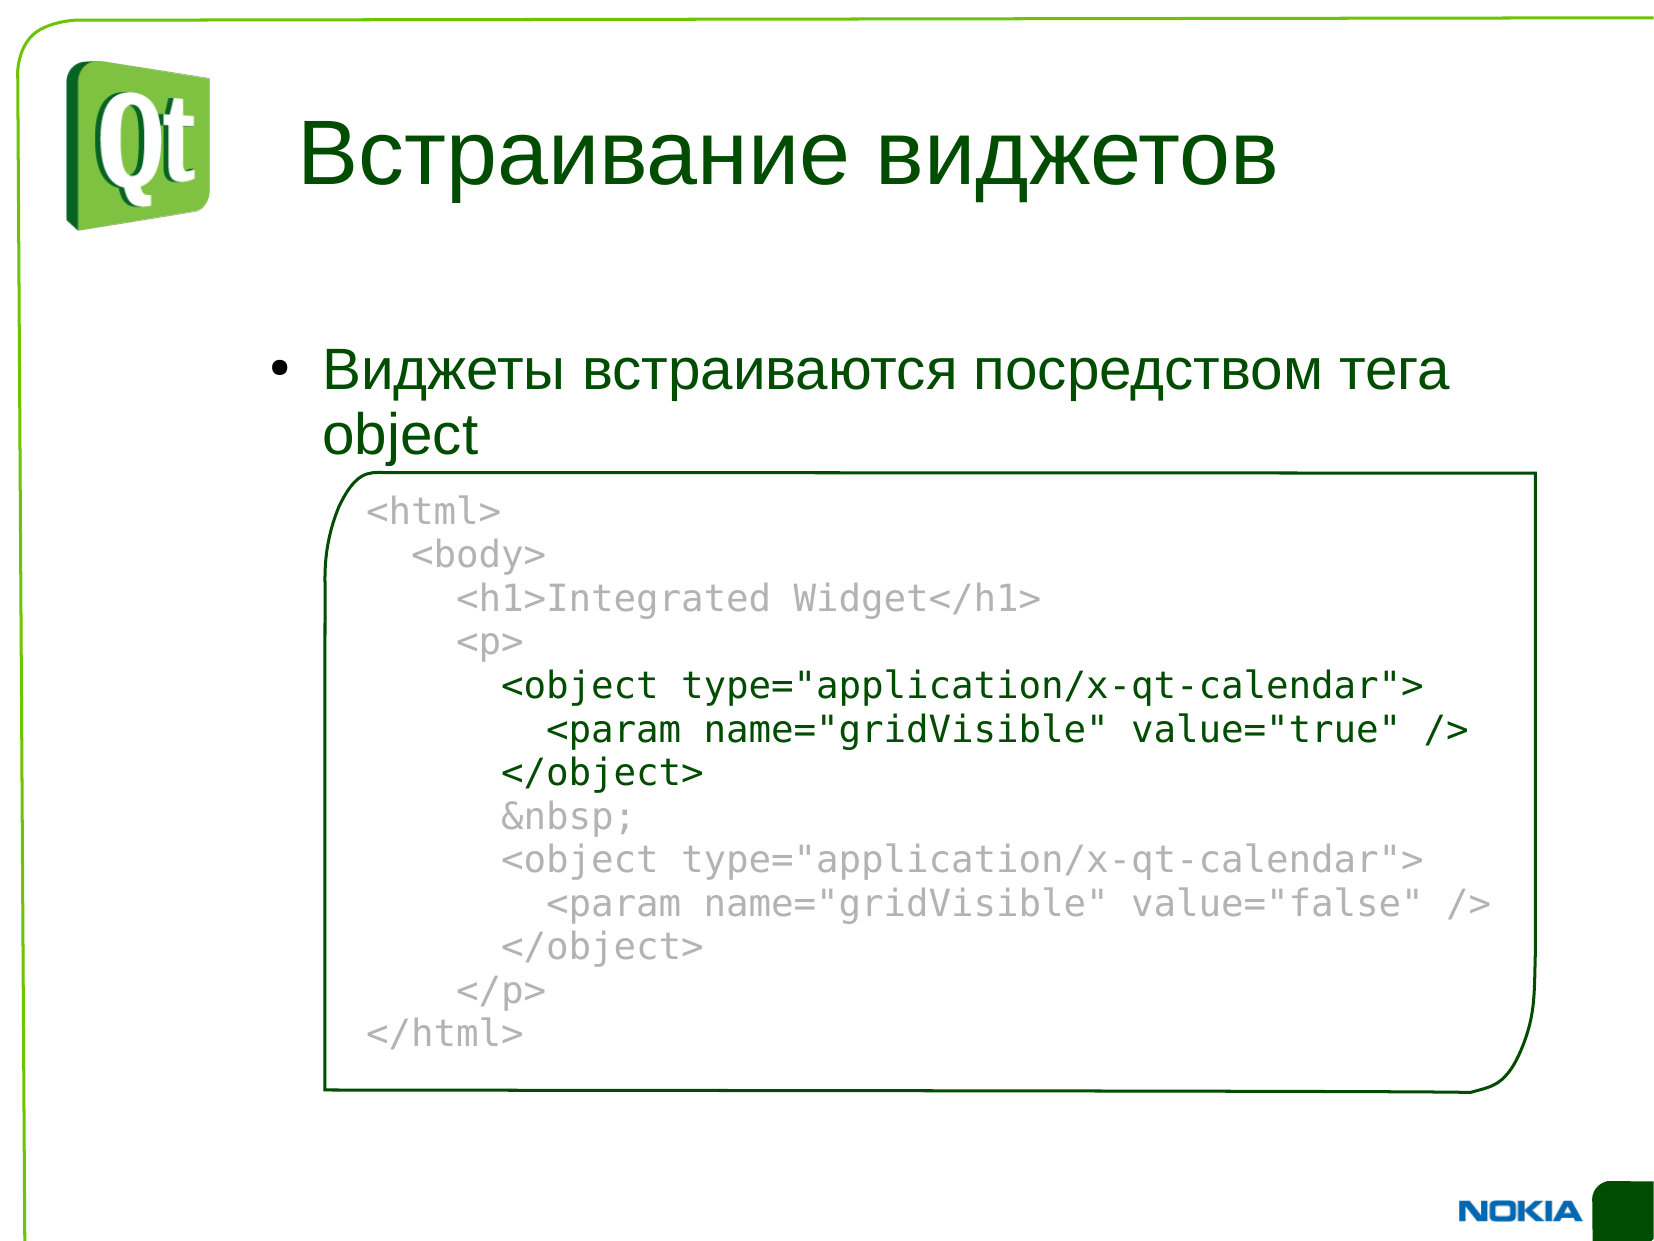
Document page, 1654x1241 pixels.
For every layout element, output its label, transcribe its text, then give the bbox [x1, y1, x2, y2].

picture [1459, 1200, 1583, 1222]
title Встраивание виджетов [251, 49, 1327, 257]
list Виджеты встраиваются посредством тега object [251, 336, 1571, 1141]
picture [66, 61, 210, 231]
